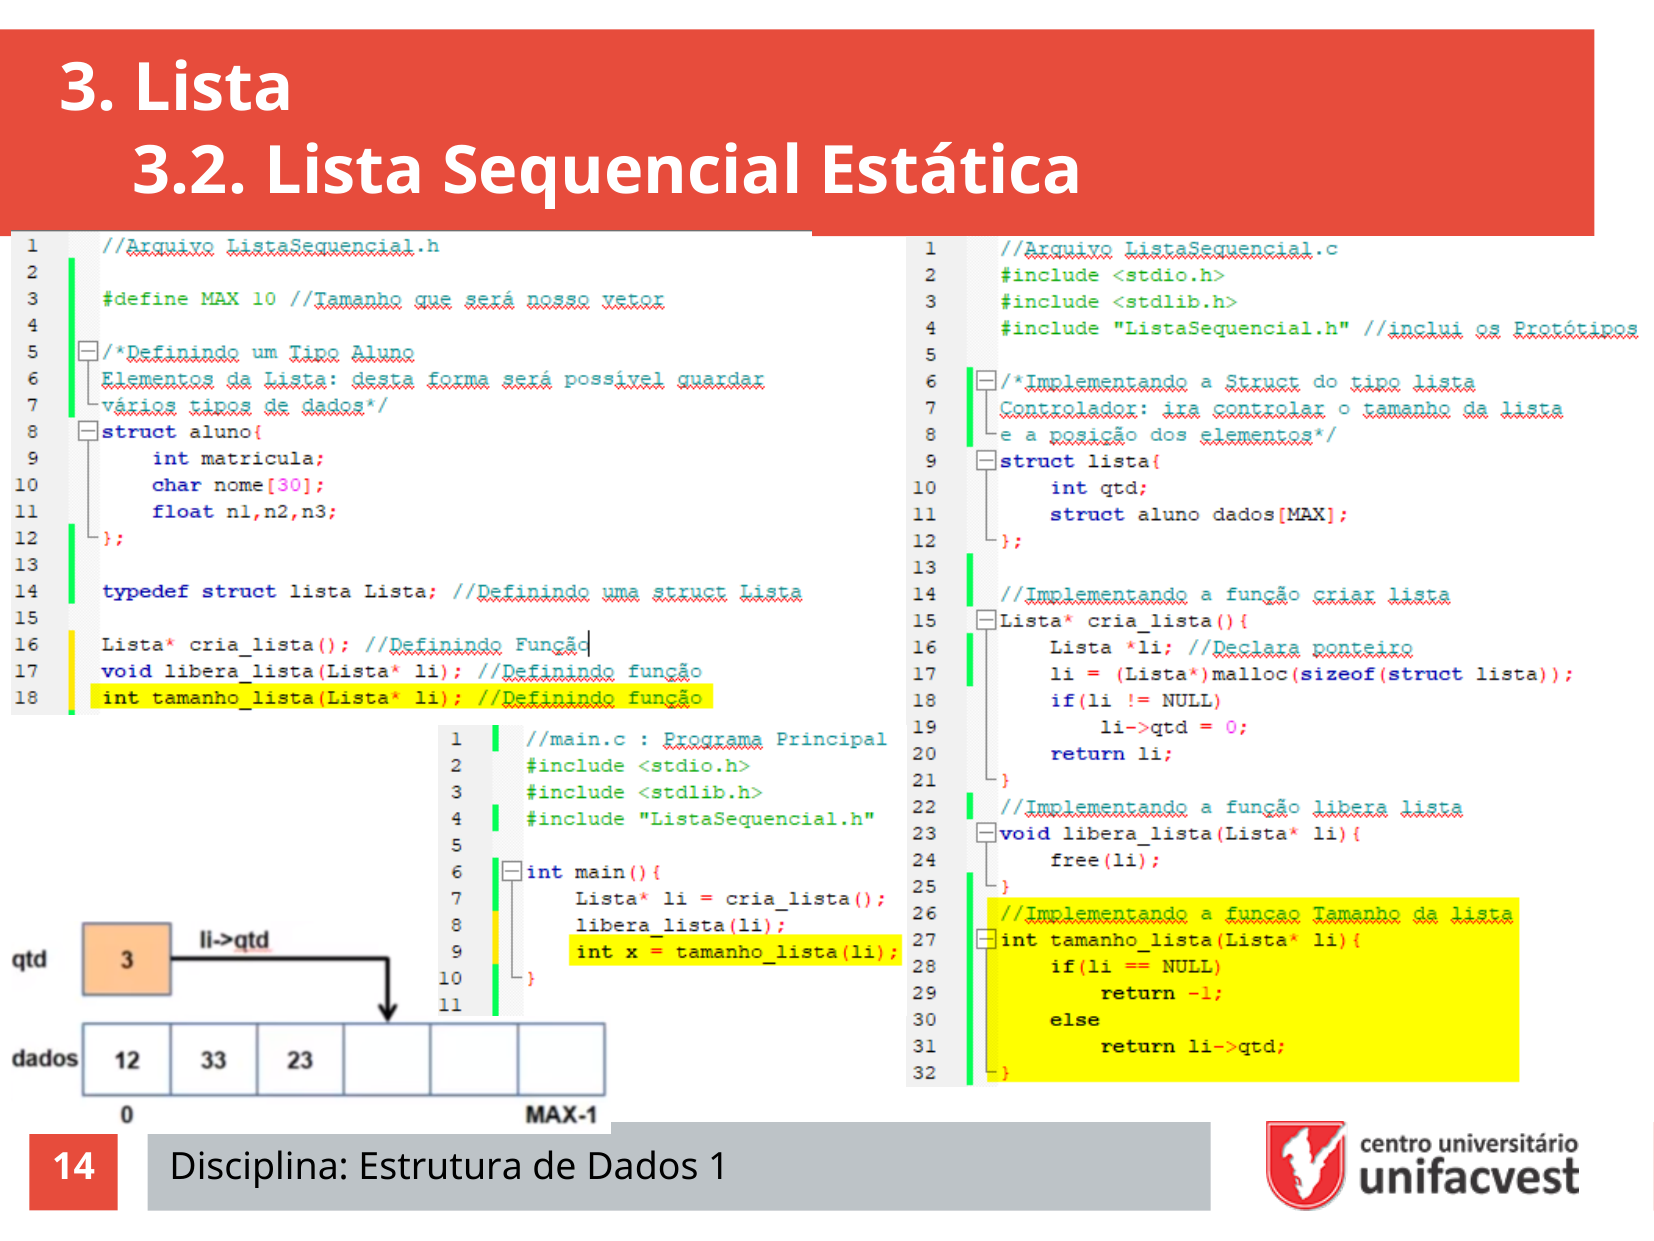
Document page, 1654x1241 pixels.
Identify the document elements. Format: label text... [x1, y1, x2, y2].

text_box Disciplina: Estrutura de Dados 1 [154, 1132, 1205, 1196]
picture [11, 230, 812, 715]
picture [1266, 1121, 1579, 1211]
title 3. Lista 3.2. Lista Sequencial Estática [59, 59, 1595, 207]
picture [11, 236, 1648, 1134]
text_box [1238, 1120, 1654, 1212]
